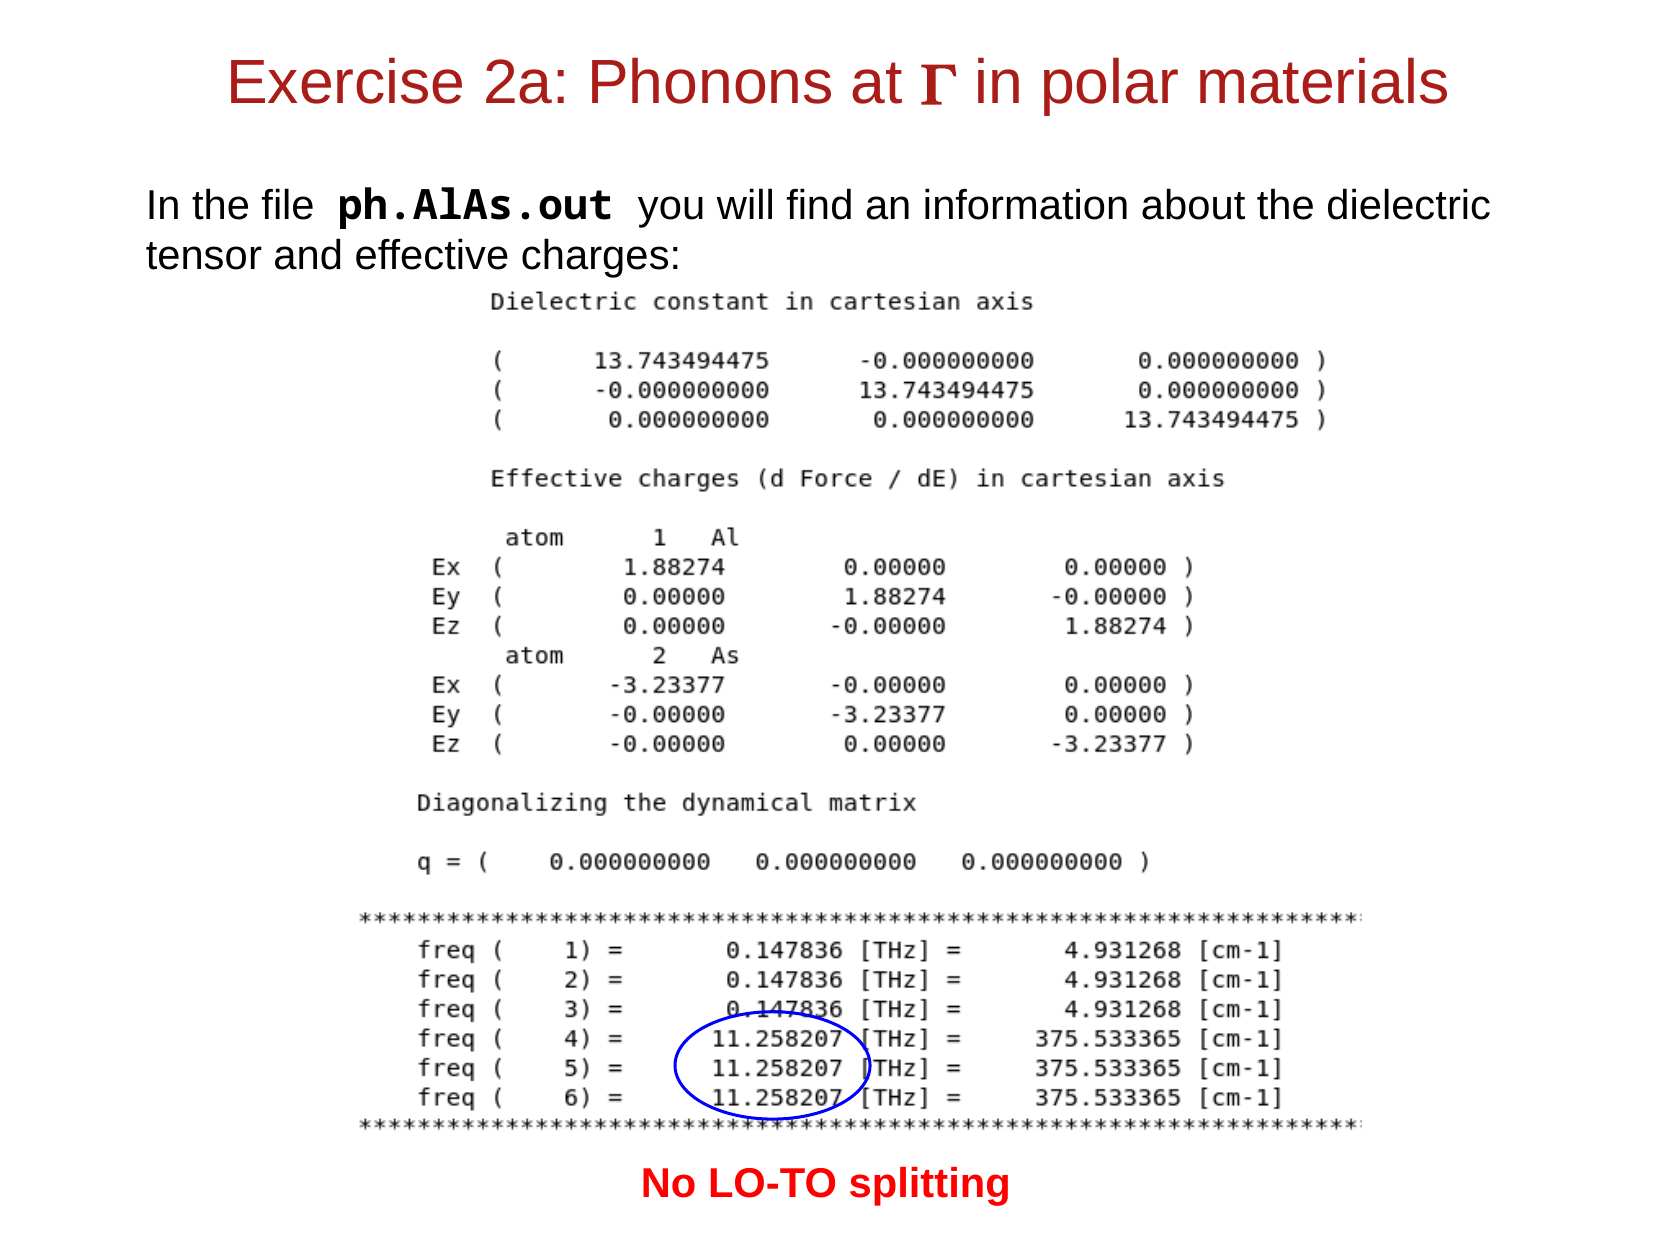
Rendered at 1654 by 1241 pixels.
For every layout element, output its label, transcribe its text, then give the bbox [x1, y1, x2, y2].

list In the file ph.AlAs.out you will find an information about the dielectric tensor and effective charges: [75, 174, 1564, 305]
list No LO-TO splitting [570, 1160, 1084, 1241]
title Exercise 2a: Phonons at Γ in polar materials [82, 0, 1572, 186]
picture [355, 305, 1362, 1155]
